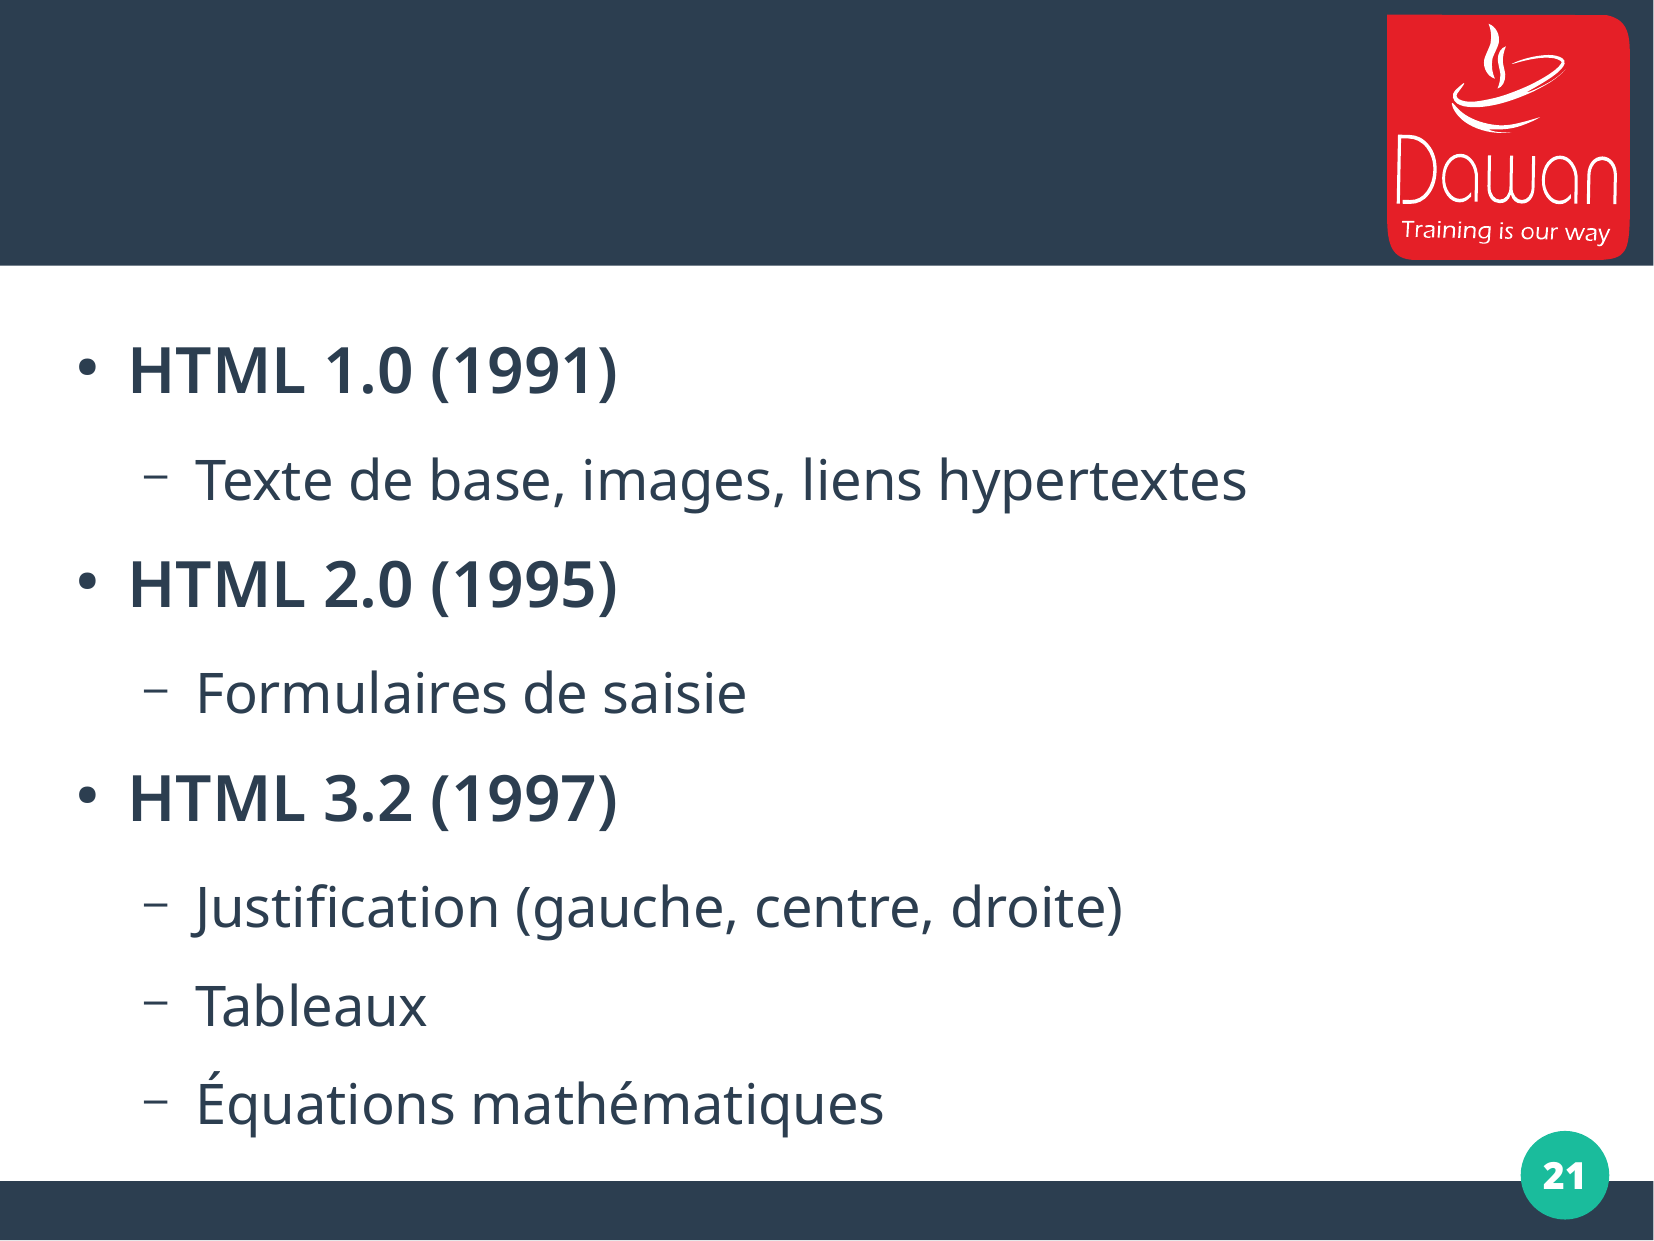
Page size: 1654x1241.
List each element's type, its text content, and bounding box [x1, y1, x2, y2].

picture [1387, 14, 1630, 260]
list HTML 1.0 (1991) Texte de base, images, liens hypertextes HTML 2.0 (1995) Formulaires de saisie HTML 3.2 (1997) Justification (gauche, centre, droite) Tableaux Équations mathématiques [59, 324, 1595, 1152]
